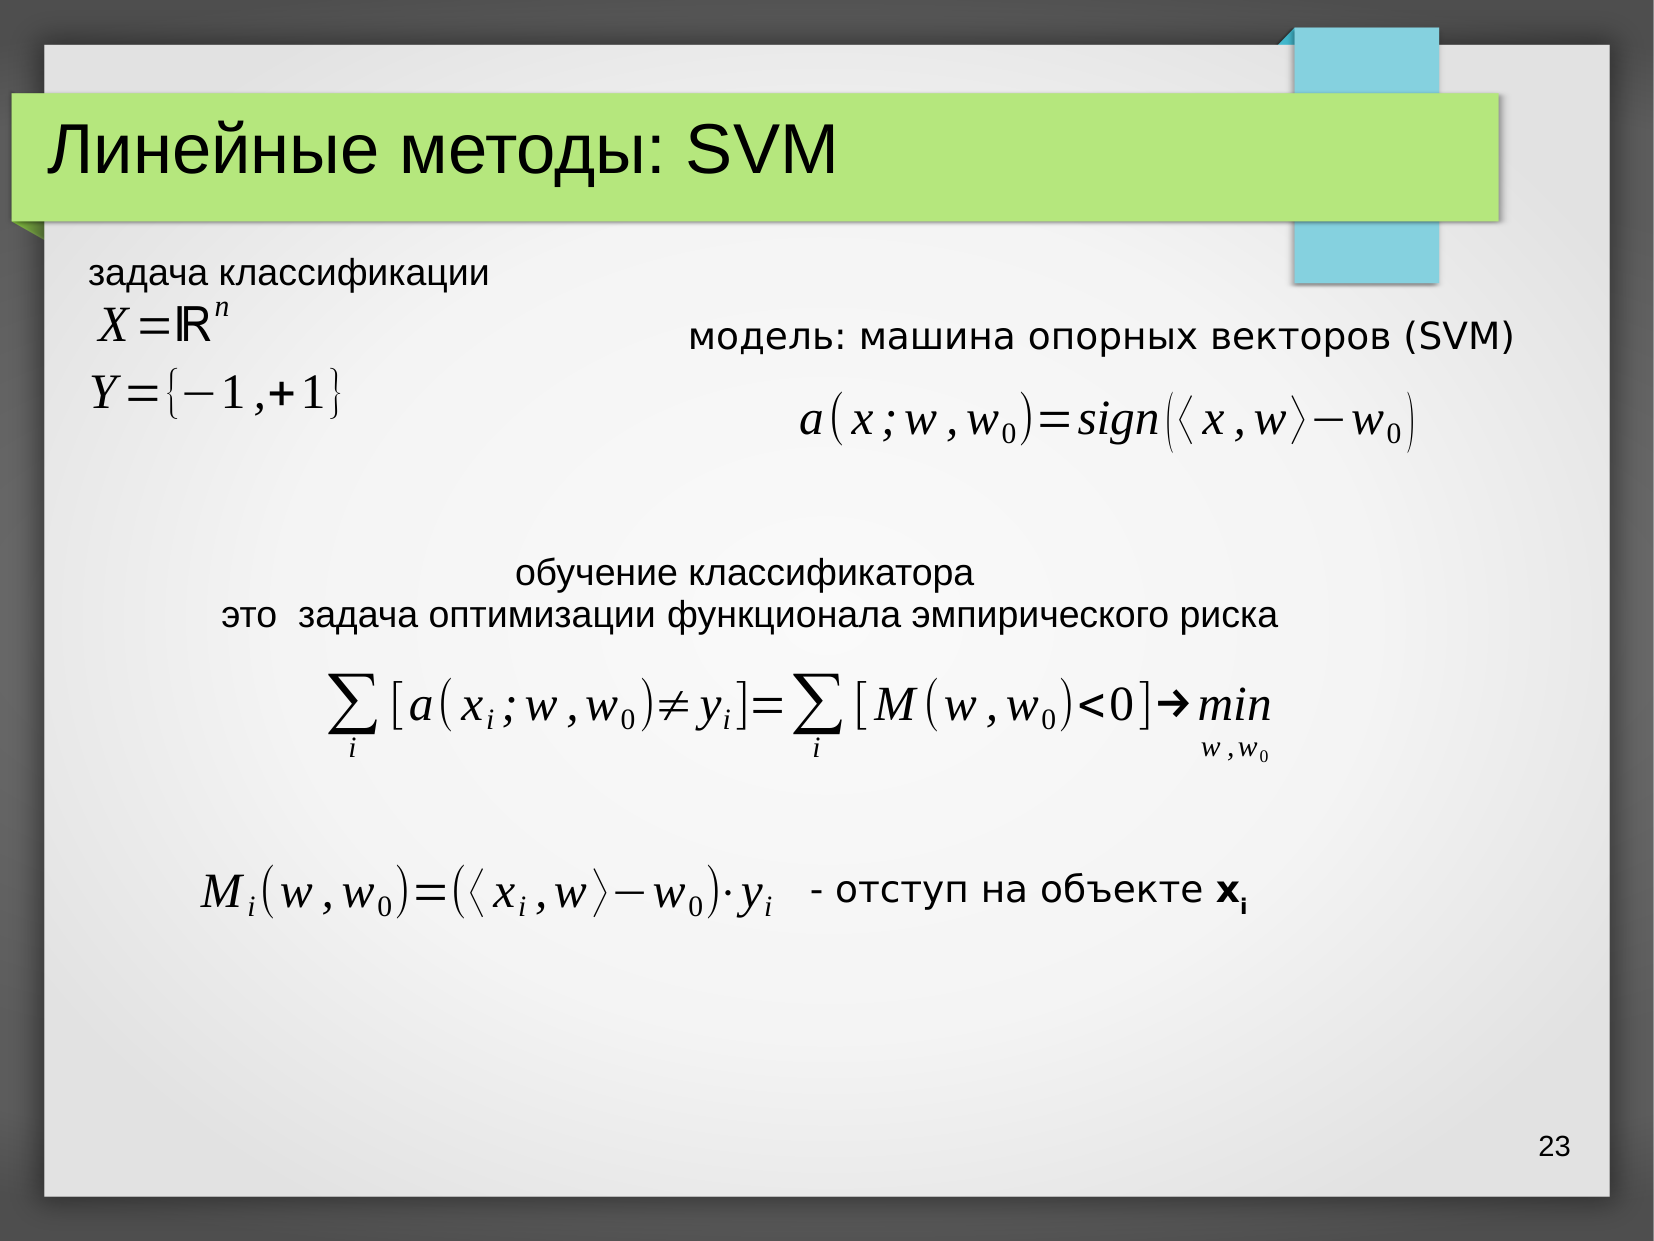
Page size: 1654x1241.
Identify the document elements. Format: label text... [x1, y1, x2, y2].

text_box - отступ на объекте xi [795, 859, 1323, 927]
chart [791, 389, 1422, 458]
text_box задача классификации [88, 232, 514, 313]
text_box модель: машина опорных векторов (SVM) [673, 307, 1548, 367]
chart [191, 862, 780, 927]
title Линейные методы: SVM [47, 109, 1501, 189]
chart [318, 669, 1279, 768]
picture [0, 0, 1654, 1241]
chart [82, 366, 354, 425]
chart [89, 295, 237, 358]
text_box обучение классификатора это задача оптимизации функционала эмпирического риска [153, 538, 1347, 650]
